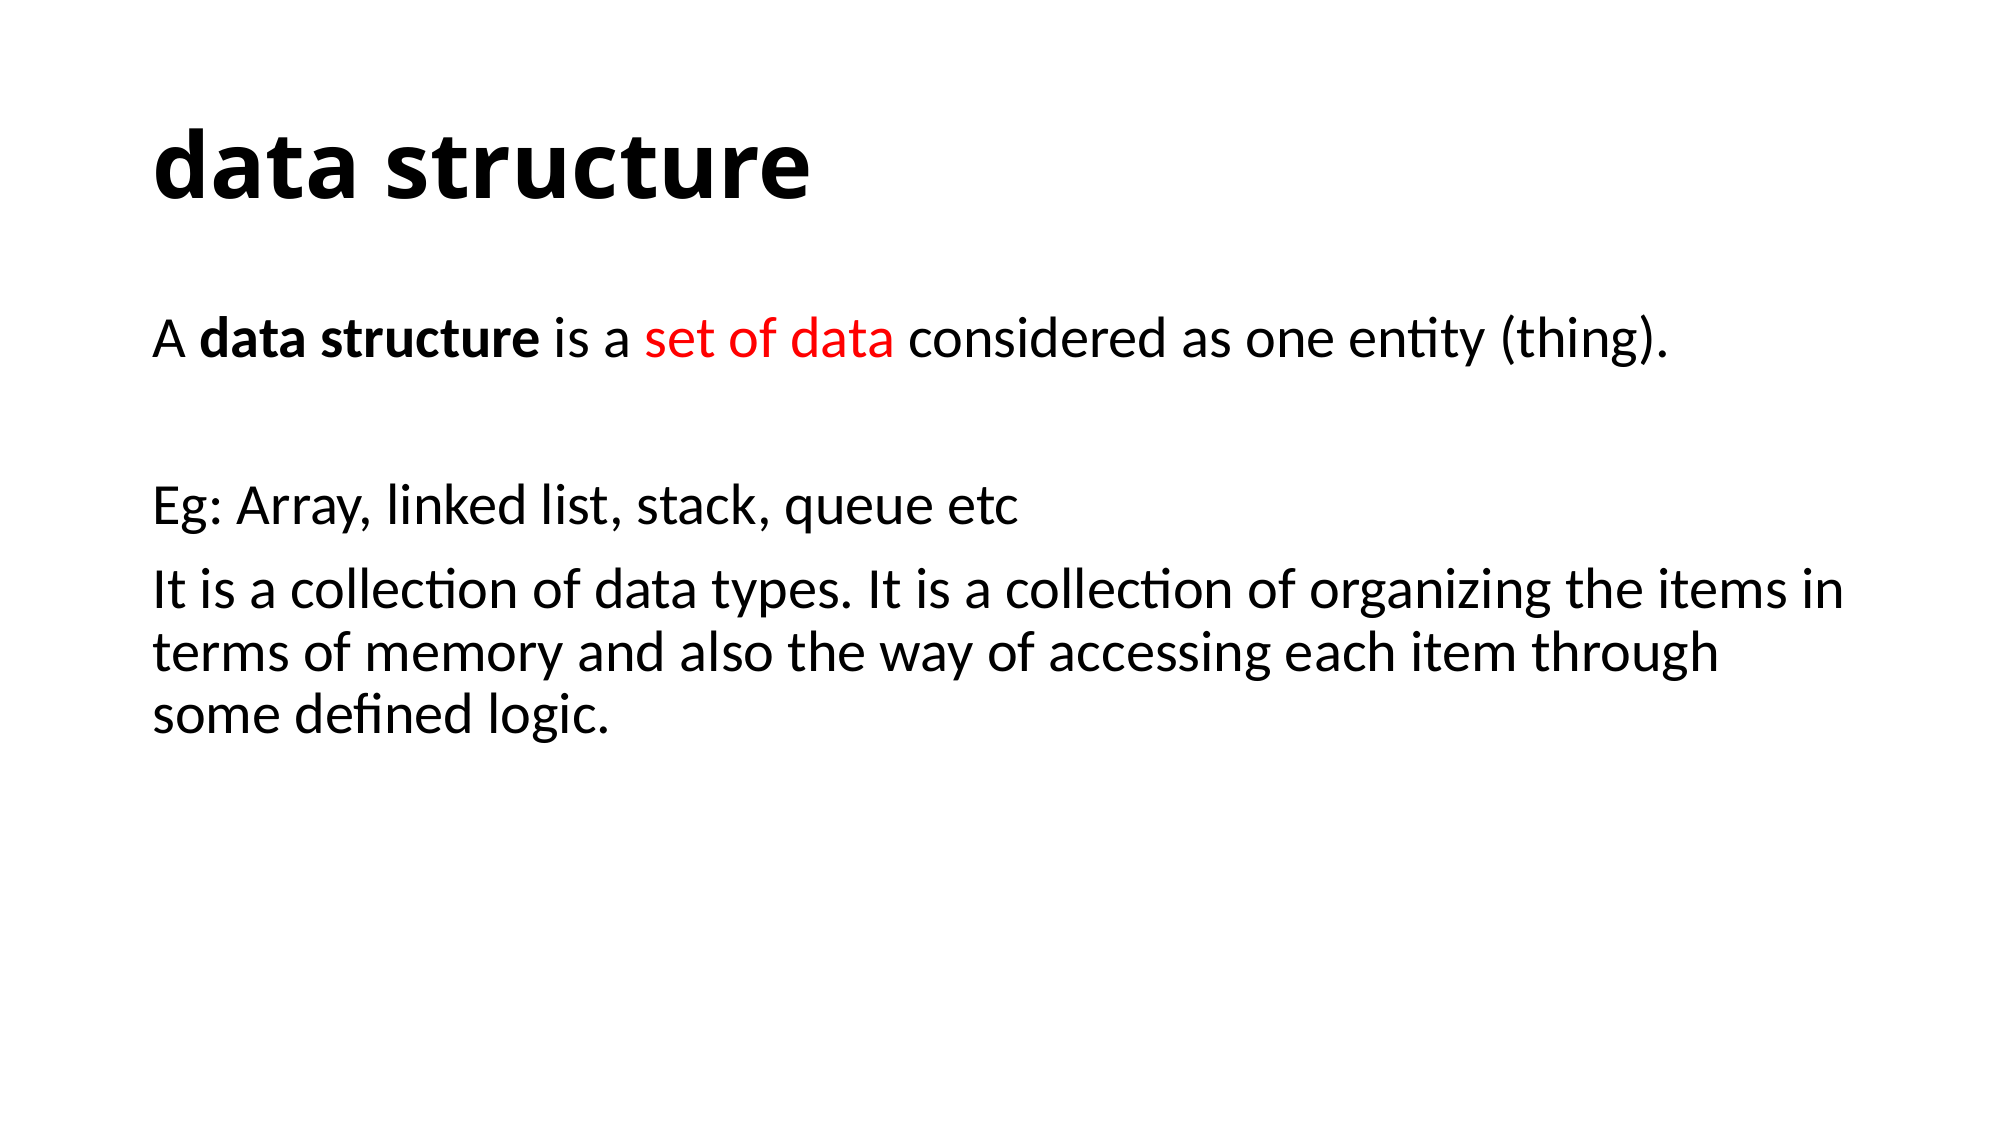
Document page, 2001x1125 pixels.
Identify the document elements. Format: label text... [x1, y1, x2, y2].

title data structure [137, 59, 1863, 278]
list A data structure is a set of data considered as one entity (thing). Eg: Array, linked list, stack, queue etc It is a collection of data types. It is a collection of organizing the items in terms of memory and also the way of accessing each item through some defined logic. [137, 299, 1863, 1014]
